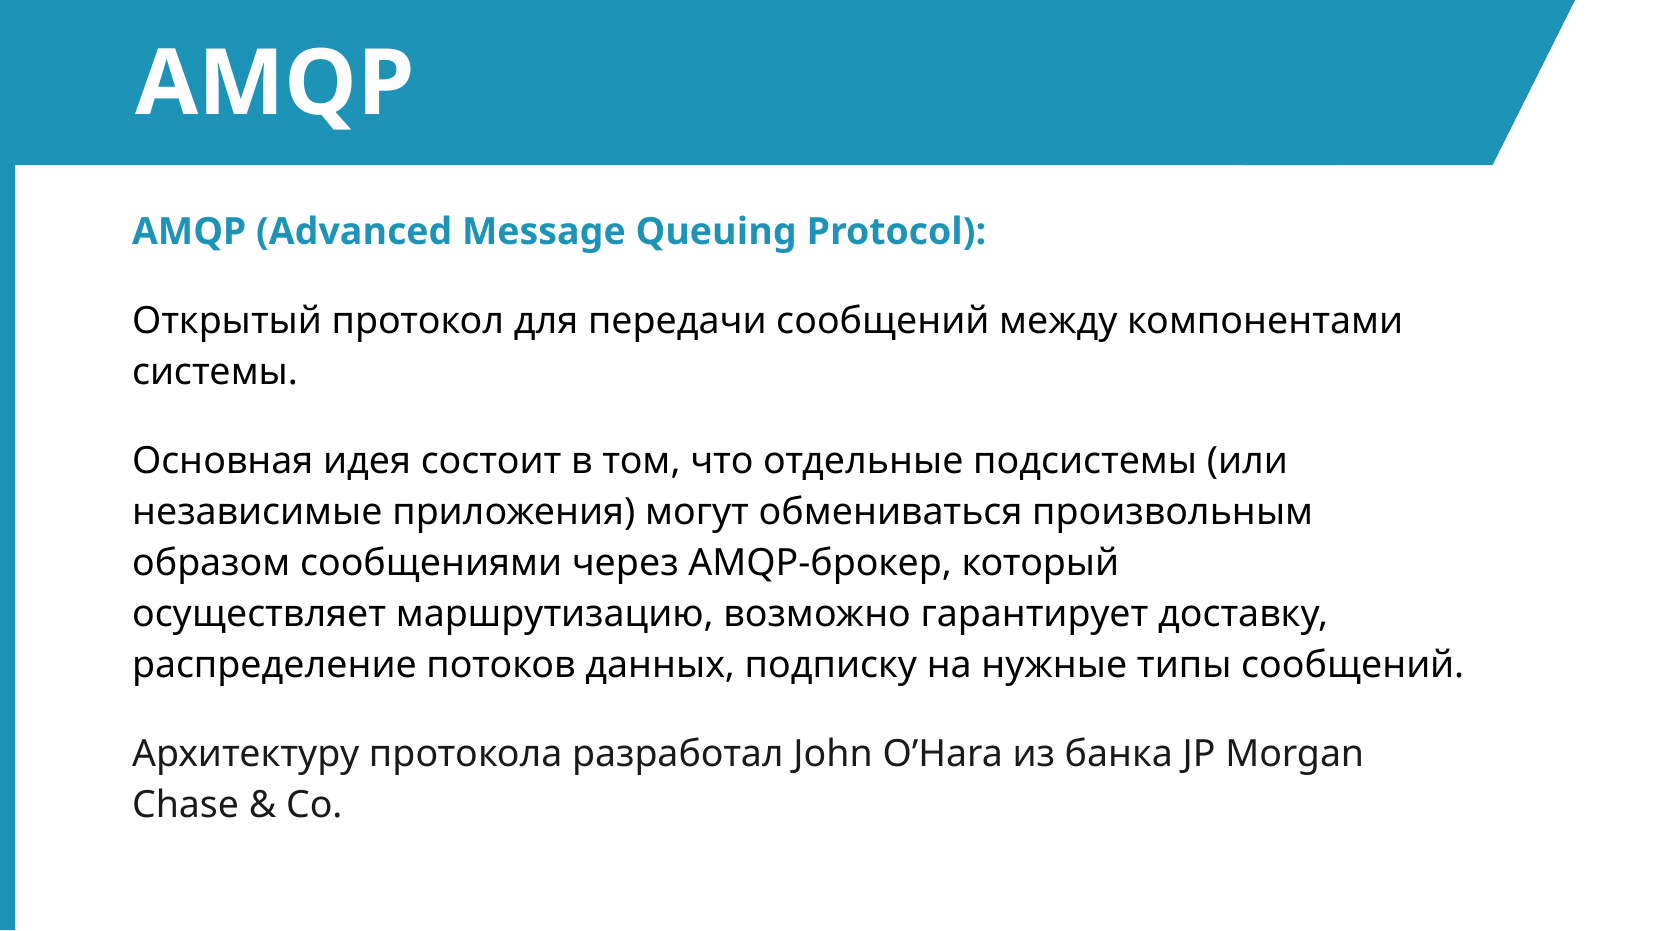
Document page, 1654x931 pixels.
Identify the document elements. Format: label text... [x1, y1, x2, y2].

text_box [1366, 0, 1576, 166]
text_box AMQP (Advanced Message Queuing Protocol): Открытый протокол для передачи сообщений между компонентами системы. Основная идея состоит в том, что отдельные подсистемы (или независимые приложения) могут обмениваться произвольным образом сообщениями через AMQP-брокер, который осуществляет маршрутизацию, возможно гарантирует доставку, распределение потоков данных, подписку на нужные типы сообщений. Архитектуру протокола разработал John O’Hara из банка JP Morgan Chase & Co. [117, 196, 1489, 899]
text_box [0, 0, 135, 931]
title AMQP [135, 0, 1366, 191]
